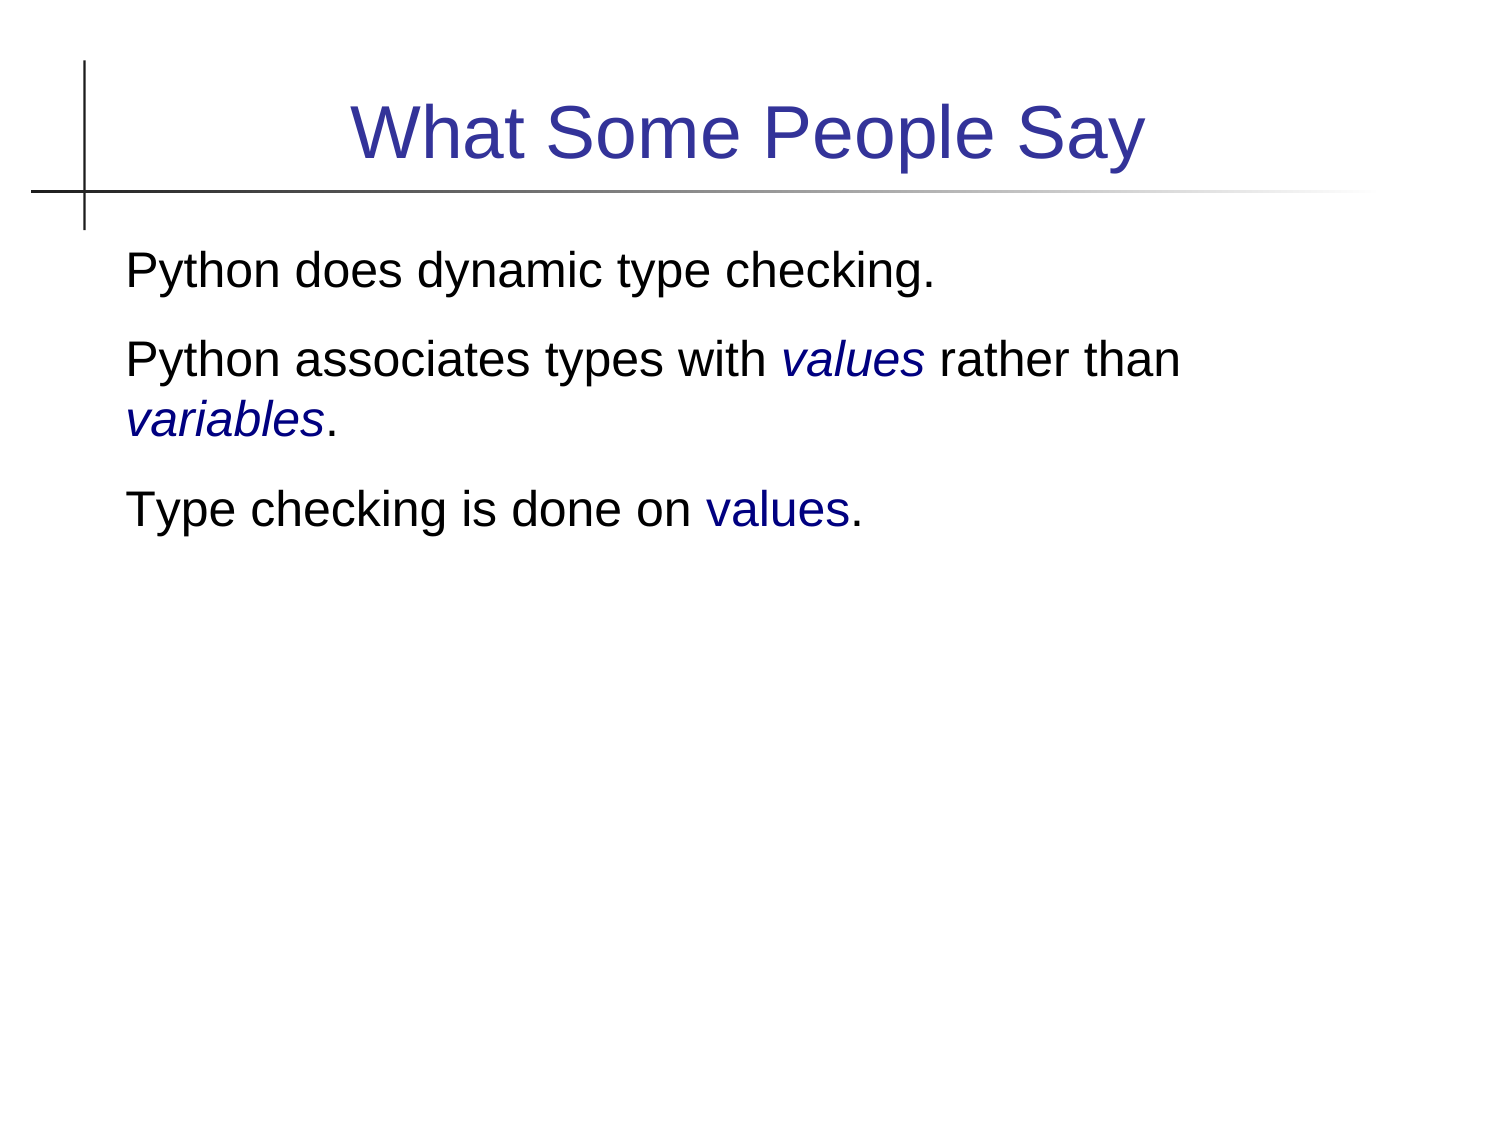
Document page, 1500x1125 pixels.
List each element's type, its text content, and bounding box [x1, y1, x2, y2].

list Python does dynamic type checking. Python associates types with values rather than variables. Type checking is done on values. [110, 229, 1408, 960]
title What Some People Say [100, 42, 1397, 182]
